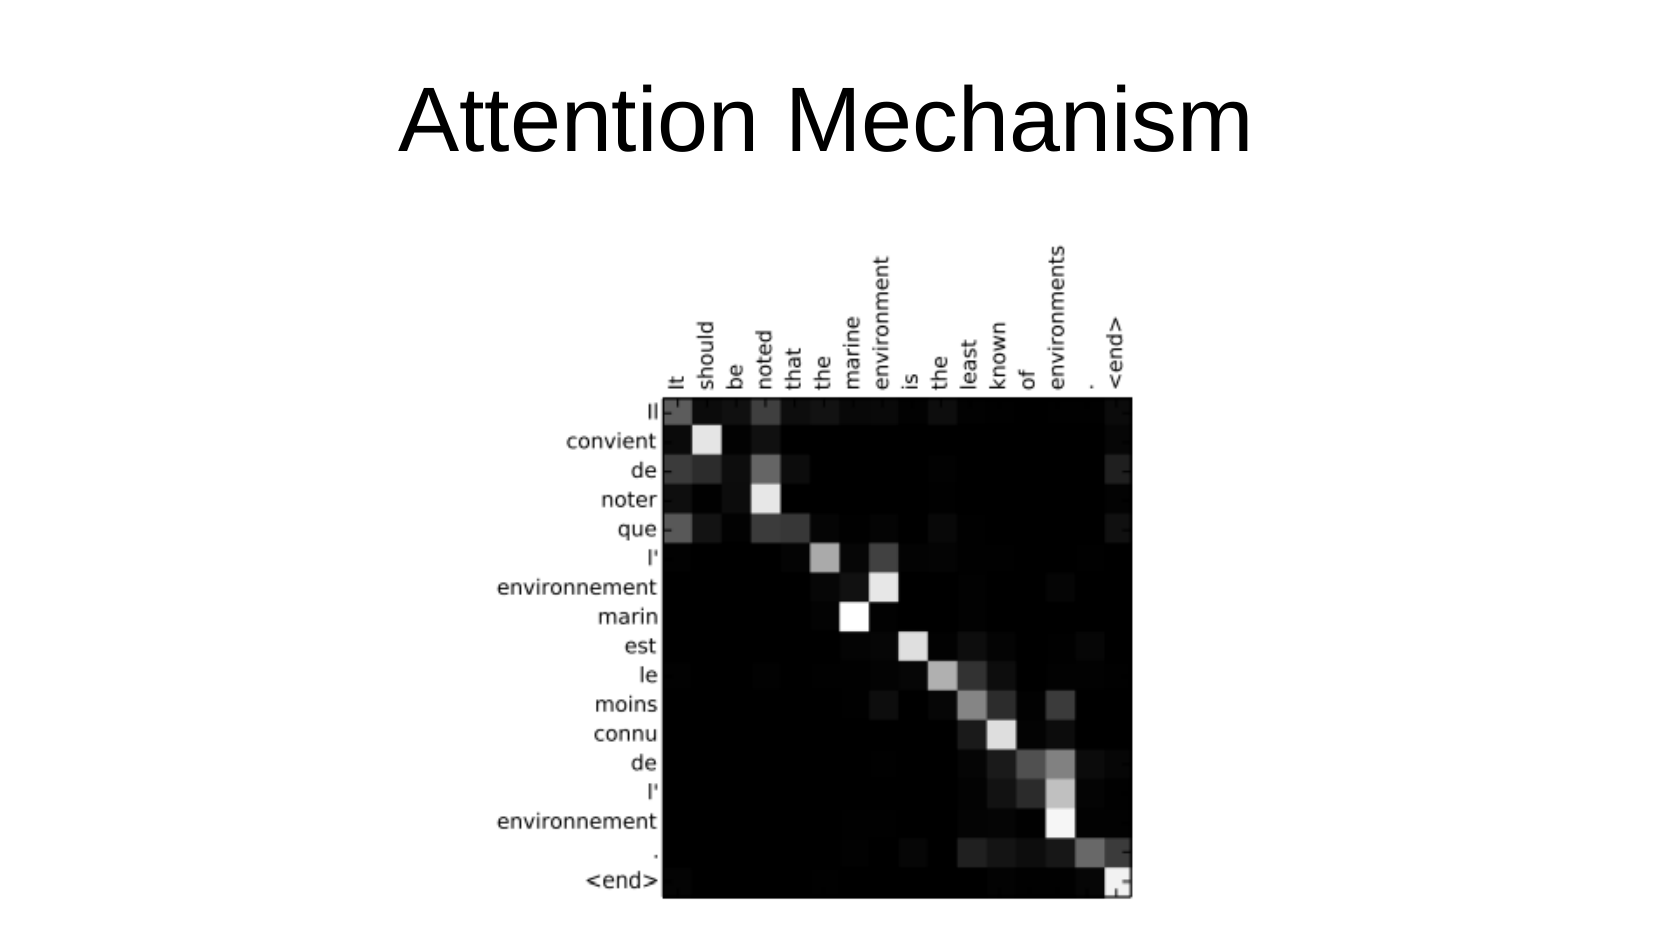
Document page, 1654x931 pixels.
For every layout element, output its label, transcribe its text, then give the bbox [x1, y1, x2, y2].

picture [460, 212, 1193, 911]
title Attention Mechanism [82, 37, 1571, 193]
